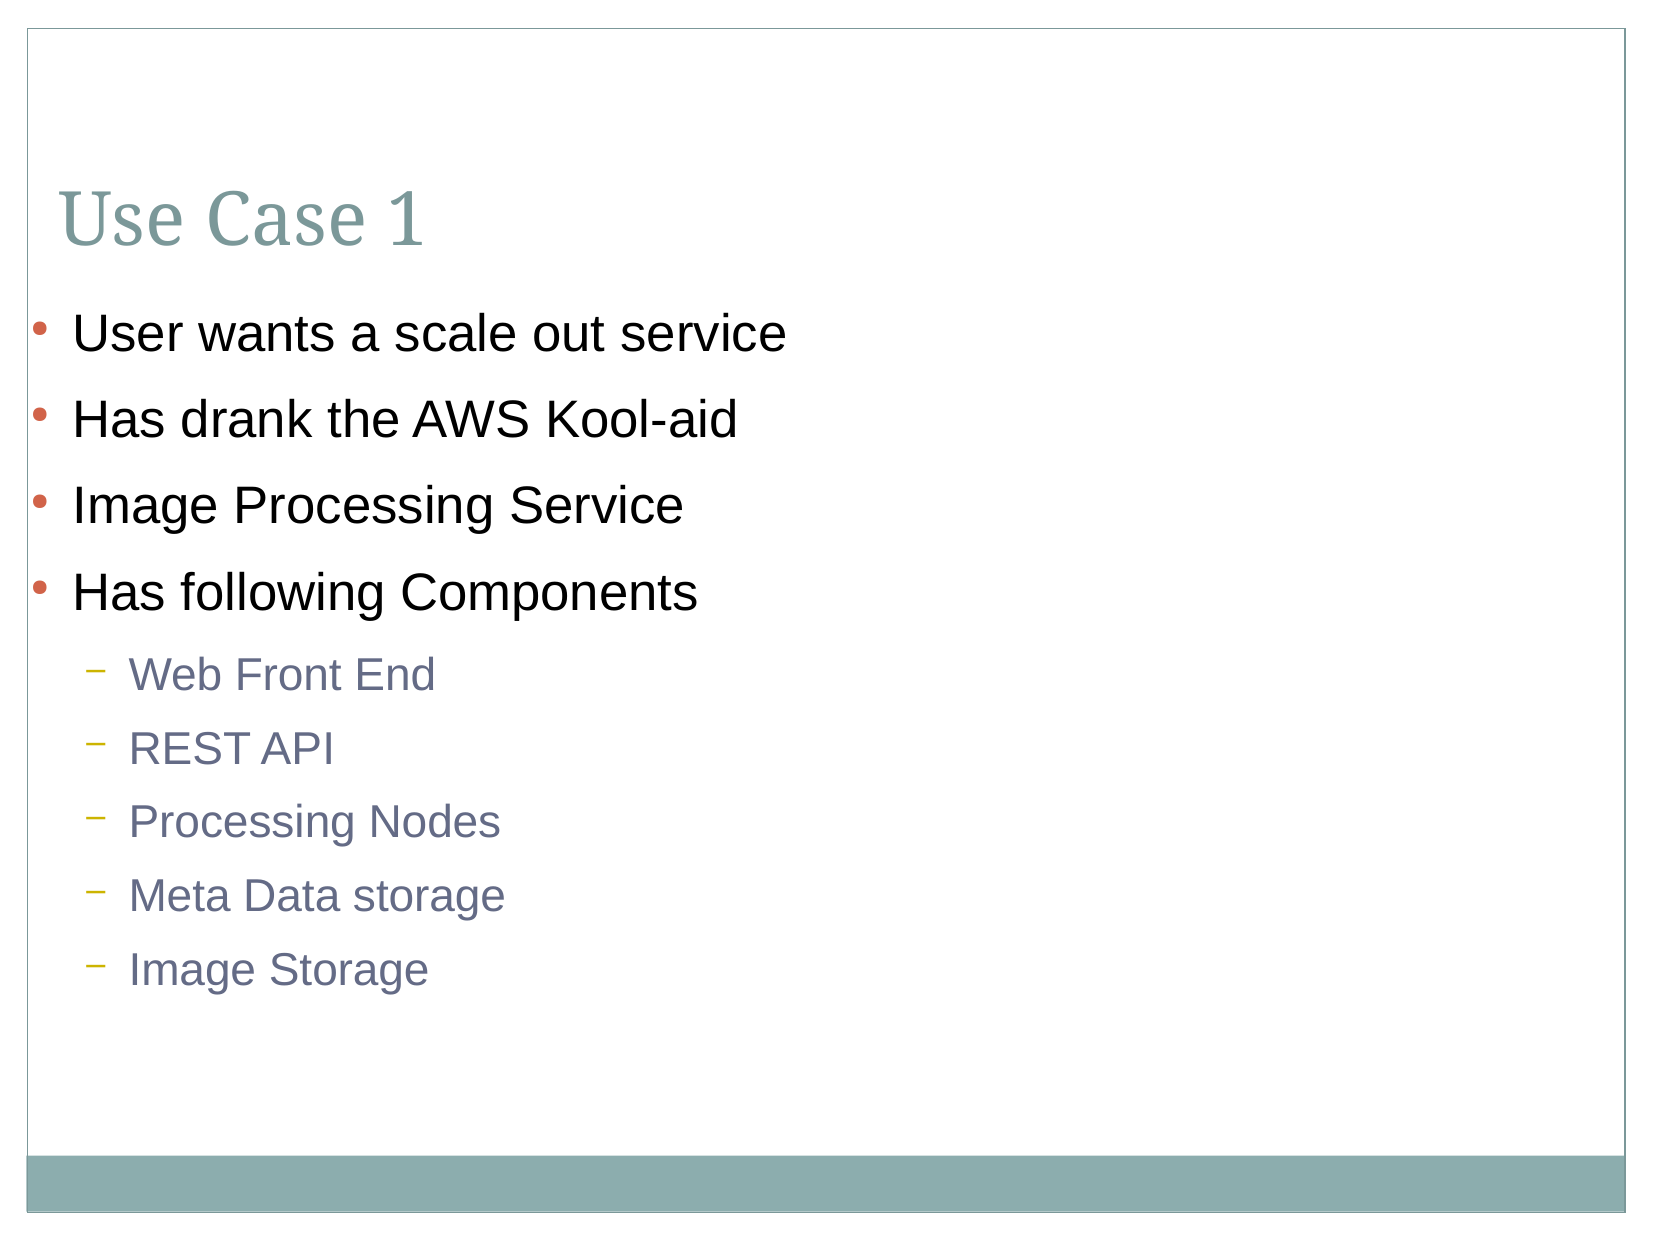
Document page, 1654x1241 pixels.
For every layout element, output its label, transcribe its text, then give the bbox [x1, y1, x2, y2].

list User wants a scale out service Has drank the AWS Kool-aid Image Processing Service Has following Components Web Front End REST API Processing Nodes Meta Data storage Image Storage [0, 290, 1489, 1010]
title Use Case 1 [41, 45, 1531, 269]
